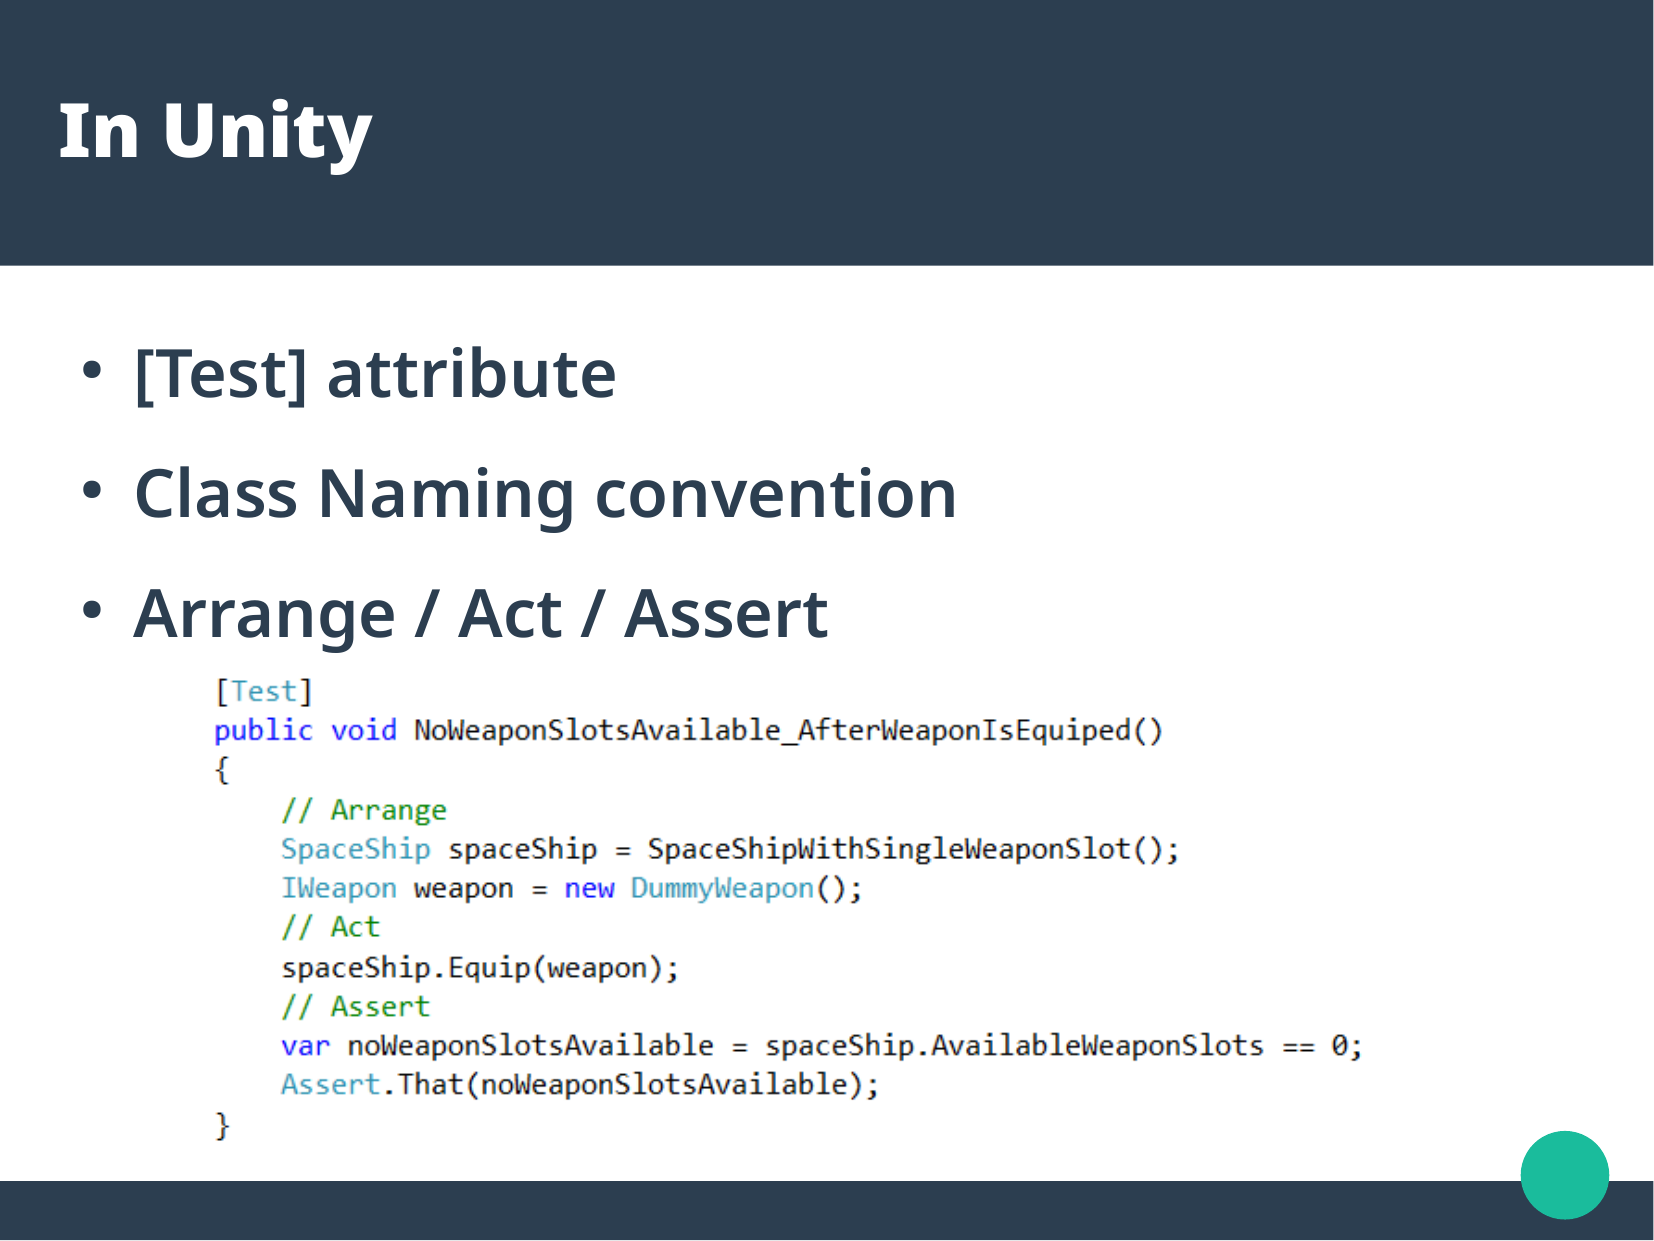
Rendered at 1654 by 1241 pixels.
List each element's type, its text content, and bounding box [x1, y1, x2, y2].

title In Unity [59, 49, 1595, 207]
picture [207, 668, 1371, 1152]
list [Test] attribute Class Naming convention Arrange / Act / Assert [62, 325, 1598, 1153]
